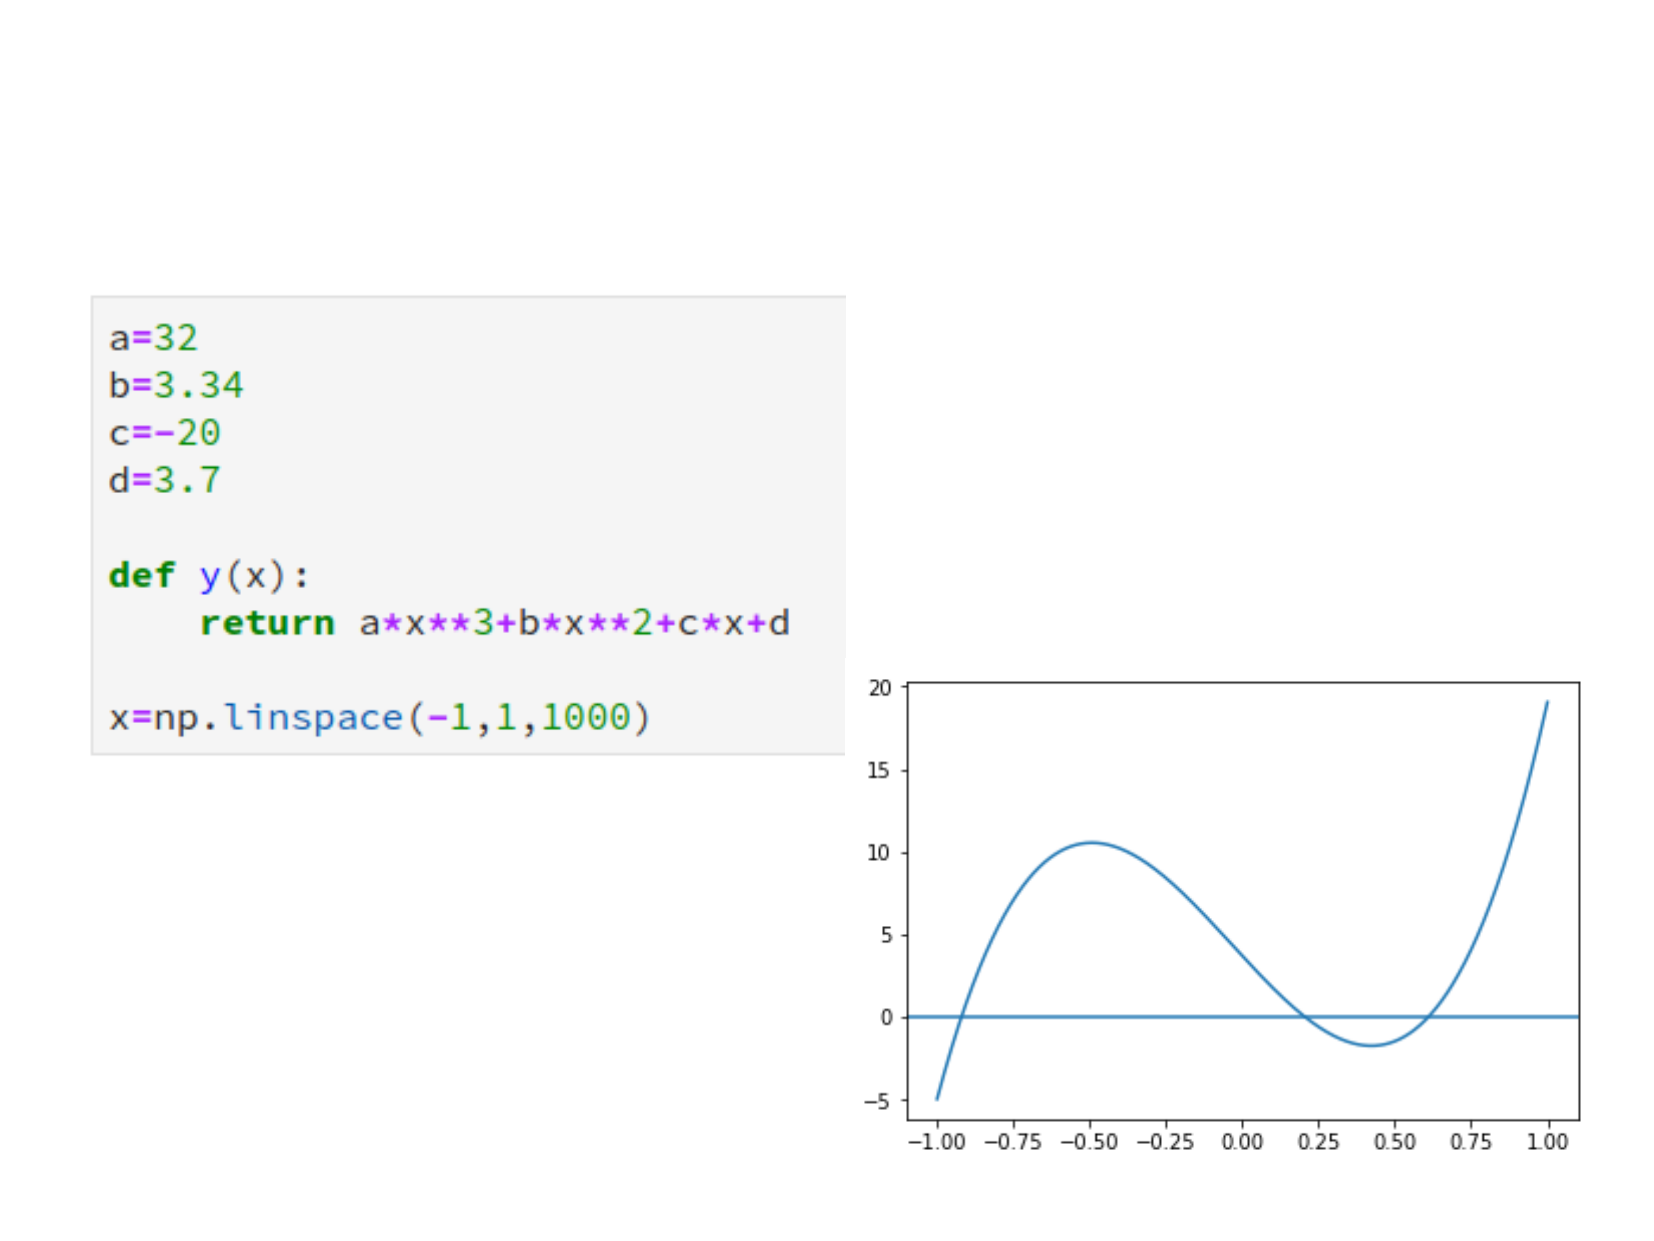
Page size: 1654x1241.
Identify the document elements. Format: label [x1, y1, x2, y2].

picture [82, 282, 1595, 1170]
